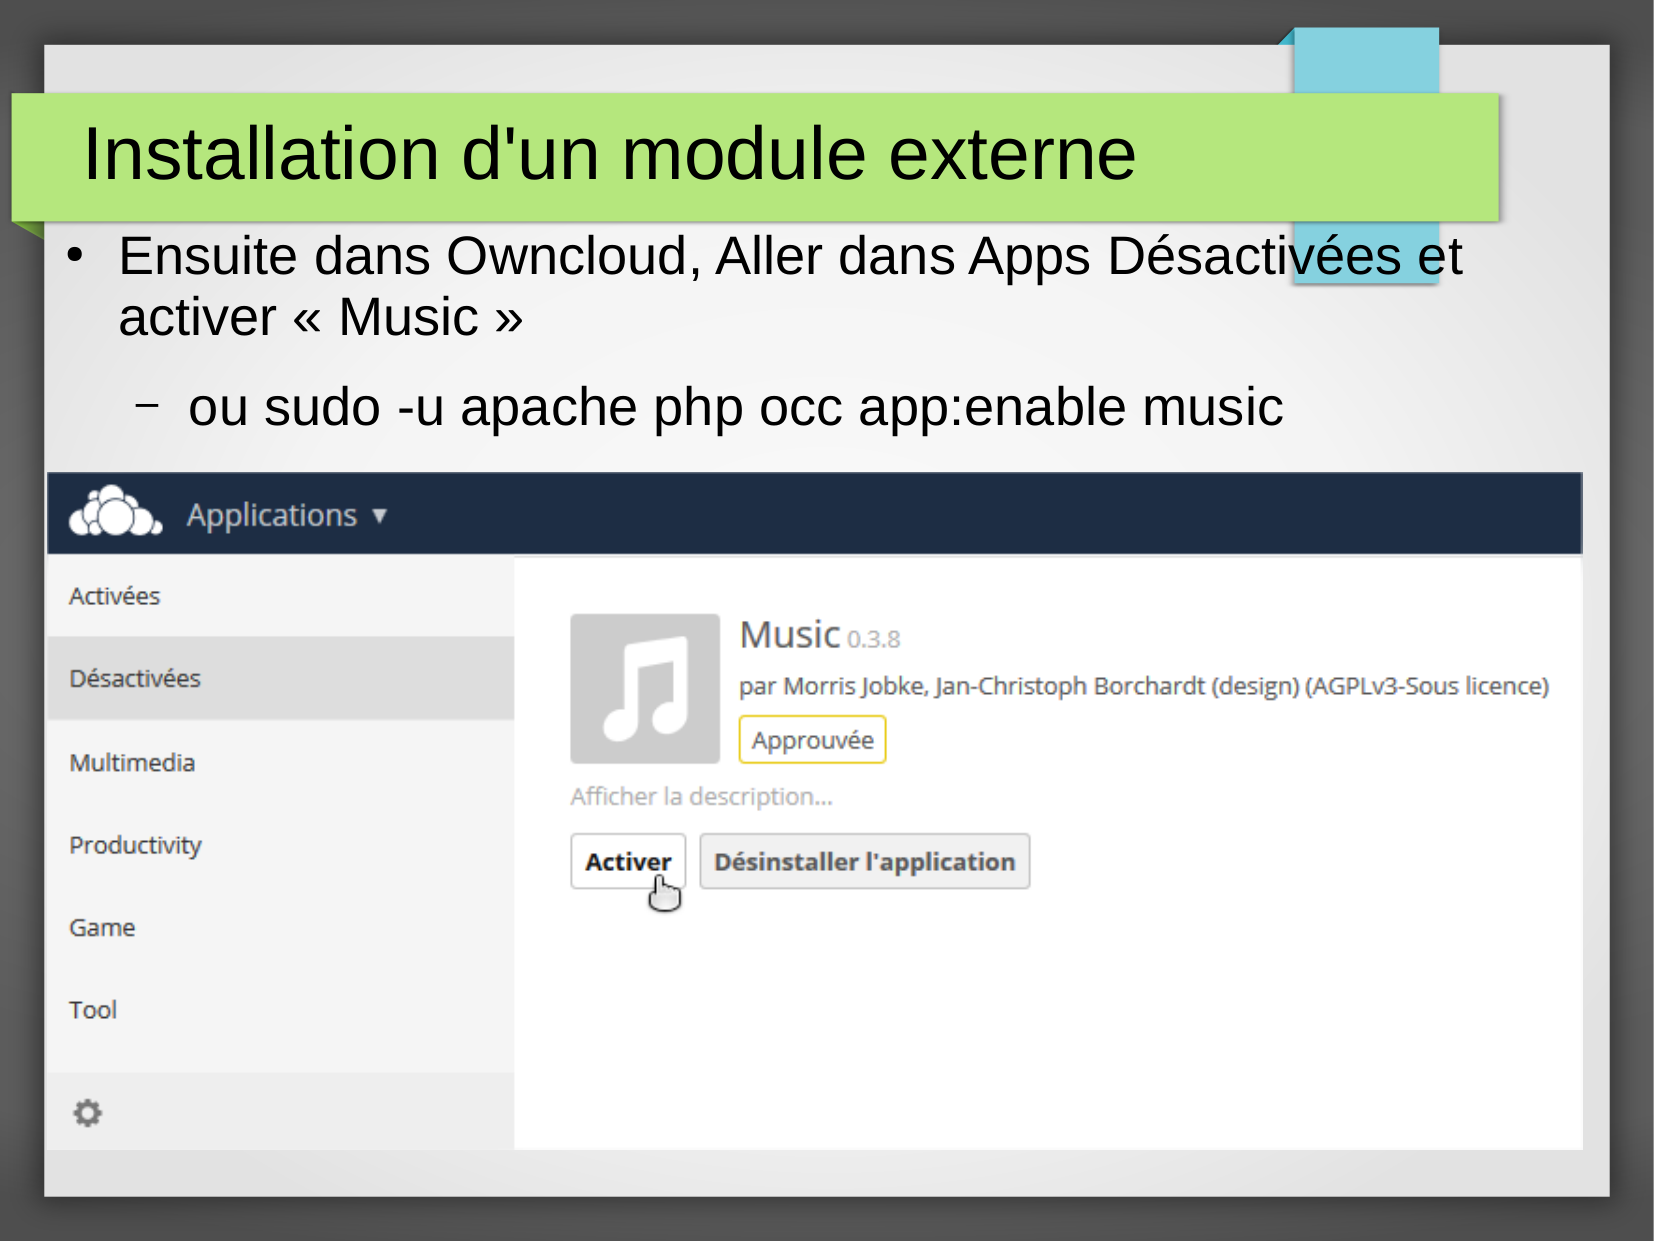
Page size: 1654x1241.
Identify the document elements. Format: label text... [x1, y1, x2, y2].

title Installation d'un module externe [82, 94, 1264, 213]
list Ensuite dans Owncloud, Aller dans Apps Désactivées et activer « Music » ou sudo -u apache php occ app:enable music [47, 225, 1536, 472]
picture [0, 0, 1654, 1241]
